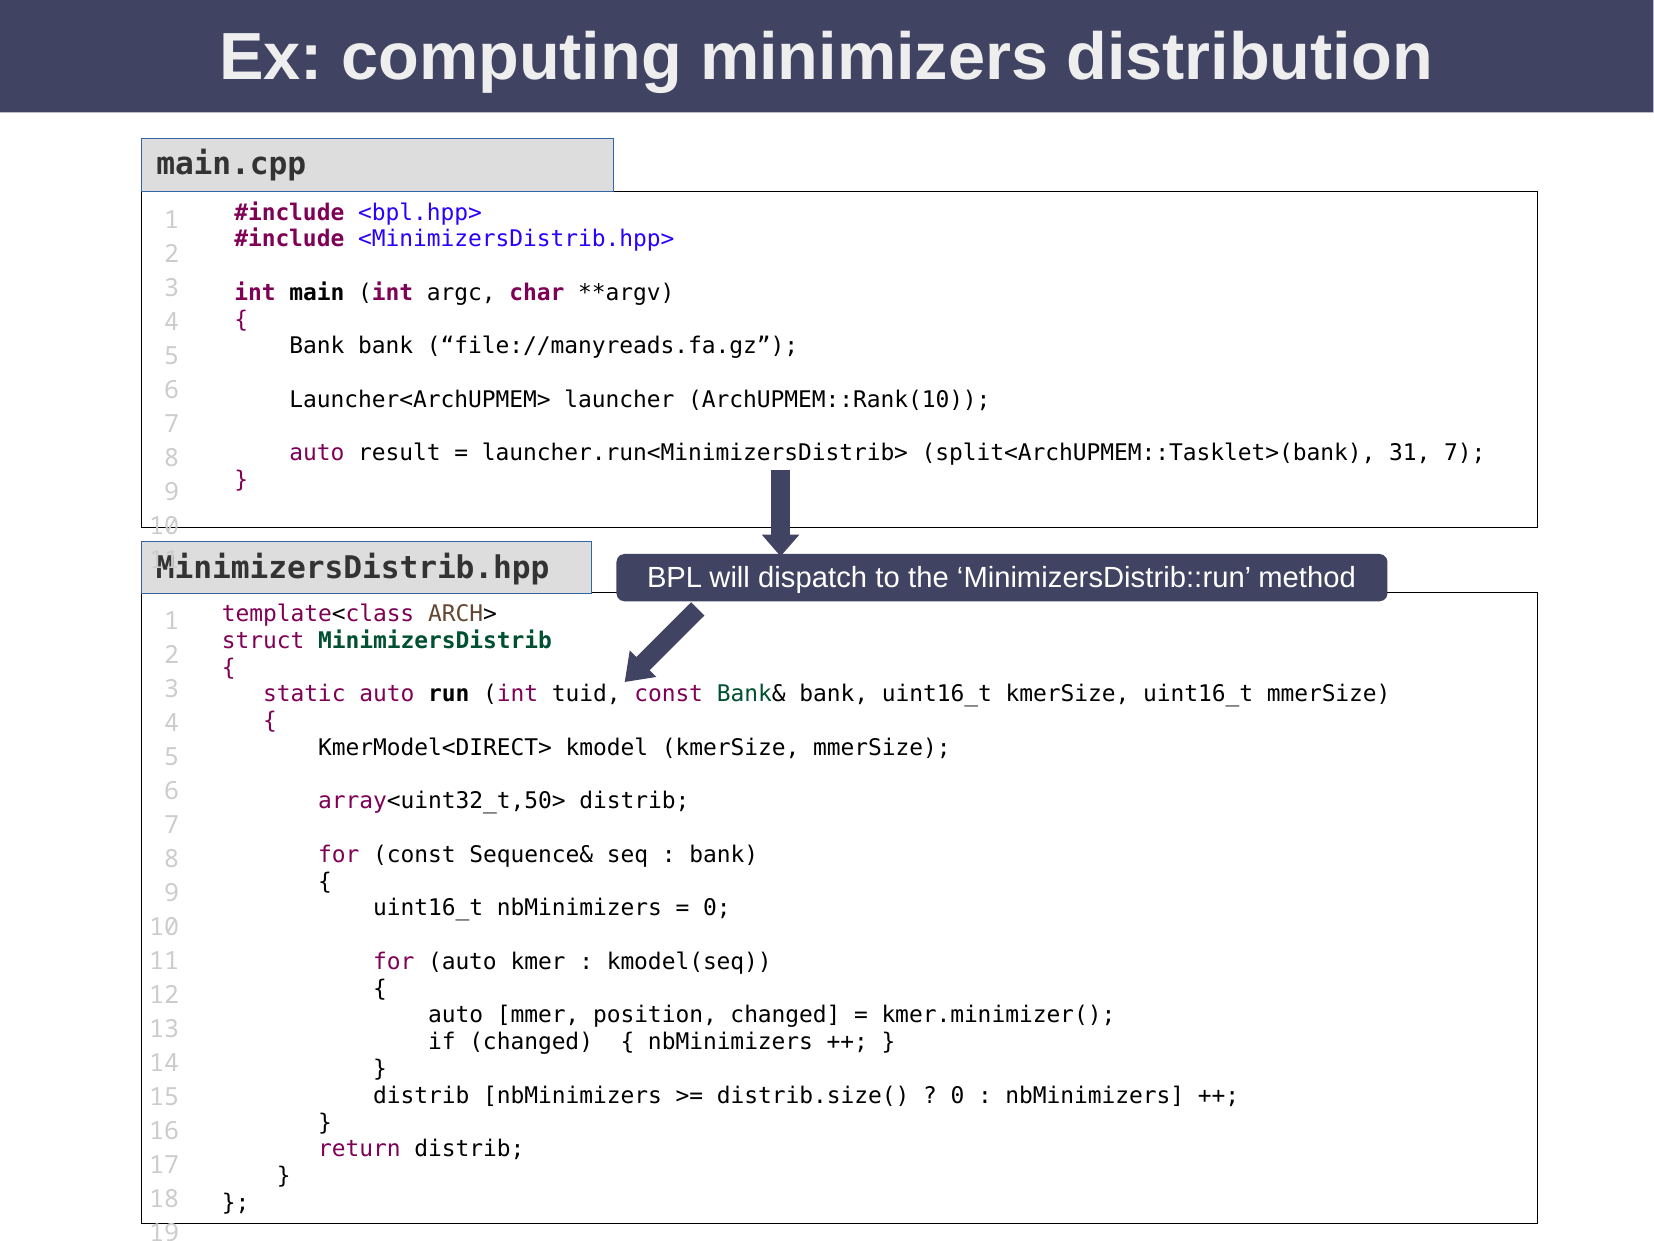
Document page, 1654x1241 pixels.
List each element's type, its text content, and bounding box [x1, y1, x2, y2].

text_box 1 2 3 4 5 6 7 8 9 10 11 [134, 193, 210, 532]
text_box template<class ARCH> struct MinimizersDistrib { static auto run (int tuid, const Bank& bank, uint16_t kmerSize, uint16_t mmerSize) { KmerModel<DIRECT> kmodel (kmerSize, mmerSize); array<uint32_t,50> distrib; for (const Sequence& seq : bank) { uint16_t nbMinimizers = 0; for (auto kmer : kmodel(seq)) { auto [mmer, position, changed] = kmer.minimizer(); if (changed) { nbMinimizers ++; } } distrib [nbMinimizers >= distrib.size() ? 0 : nbMinimizers] ++; } return distrib; } }; [141, 592, 1538, 1224]
text_box Ex: computing minimizers distribution [0, 0, 1654, 113]
text_box [624, 602, 705, 682]
text_box MinimizersDistrib.hpp [141, 541, 592, 594]
text_box BPL will dispatch to the ‘MinimizersDistrib::run’ method [616, 553, 1388, 602]
text_box 1 2 3 4 5 6 7 8 9 10 11 12 13 14 15 16 17 18 19 20 21 [134, 595, 210, 1226]
text_box [761, 470, 800, 557]
text_box main.cpp [141, 138, 614, 192]
text_box #include <bpl.hpp> #include <MinimizersDistrib.hpp> int main (int argc, char **argv) { Bank bank (“file://manyreads.fa.gz”); Launcher<ArchUPMEM> launcher (ArchUPMEM::Rank(10)); auto result = launcher.run<MinimizersDistrib> (split<ArchUPMEM::Tasklet>(bank), 31, 7); } [141, 191, 1538, 528]
